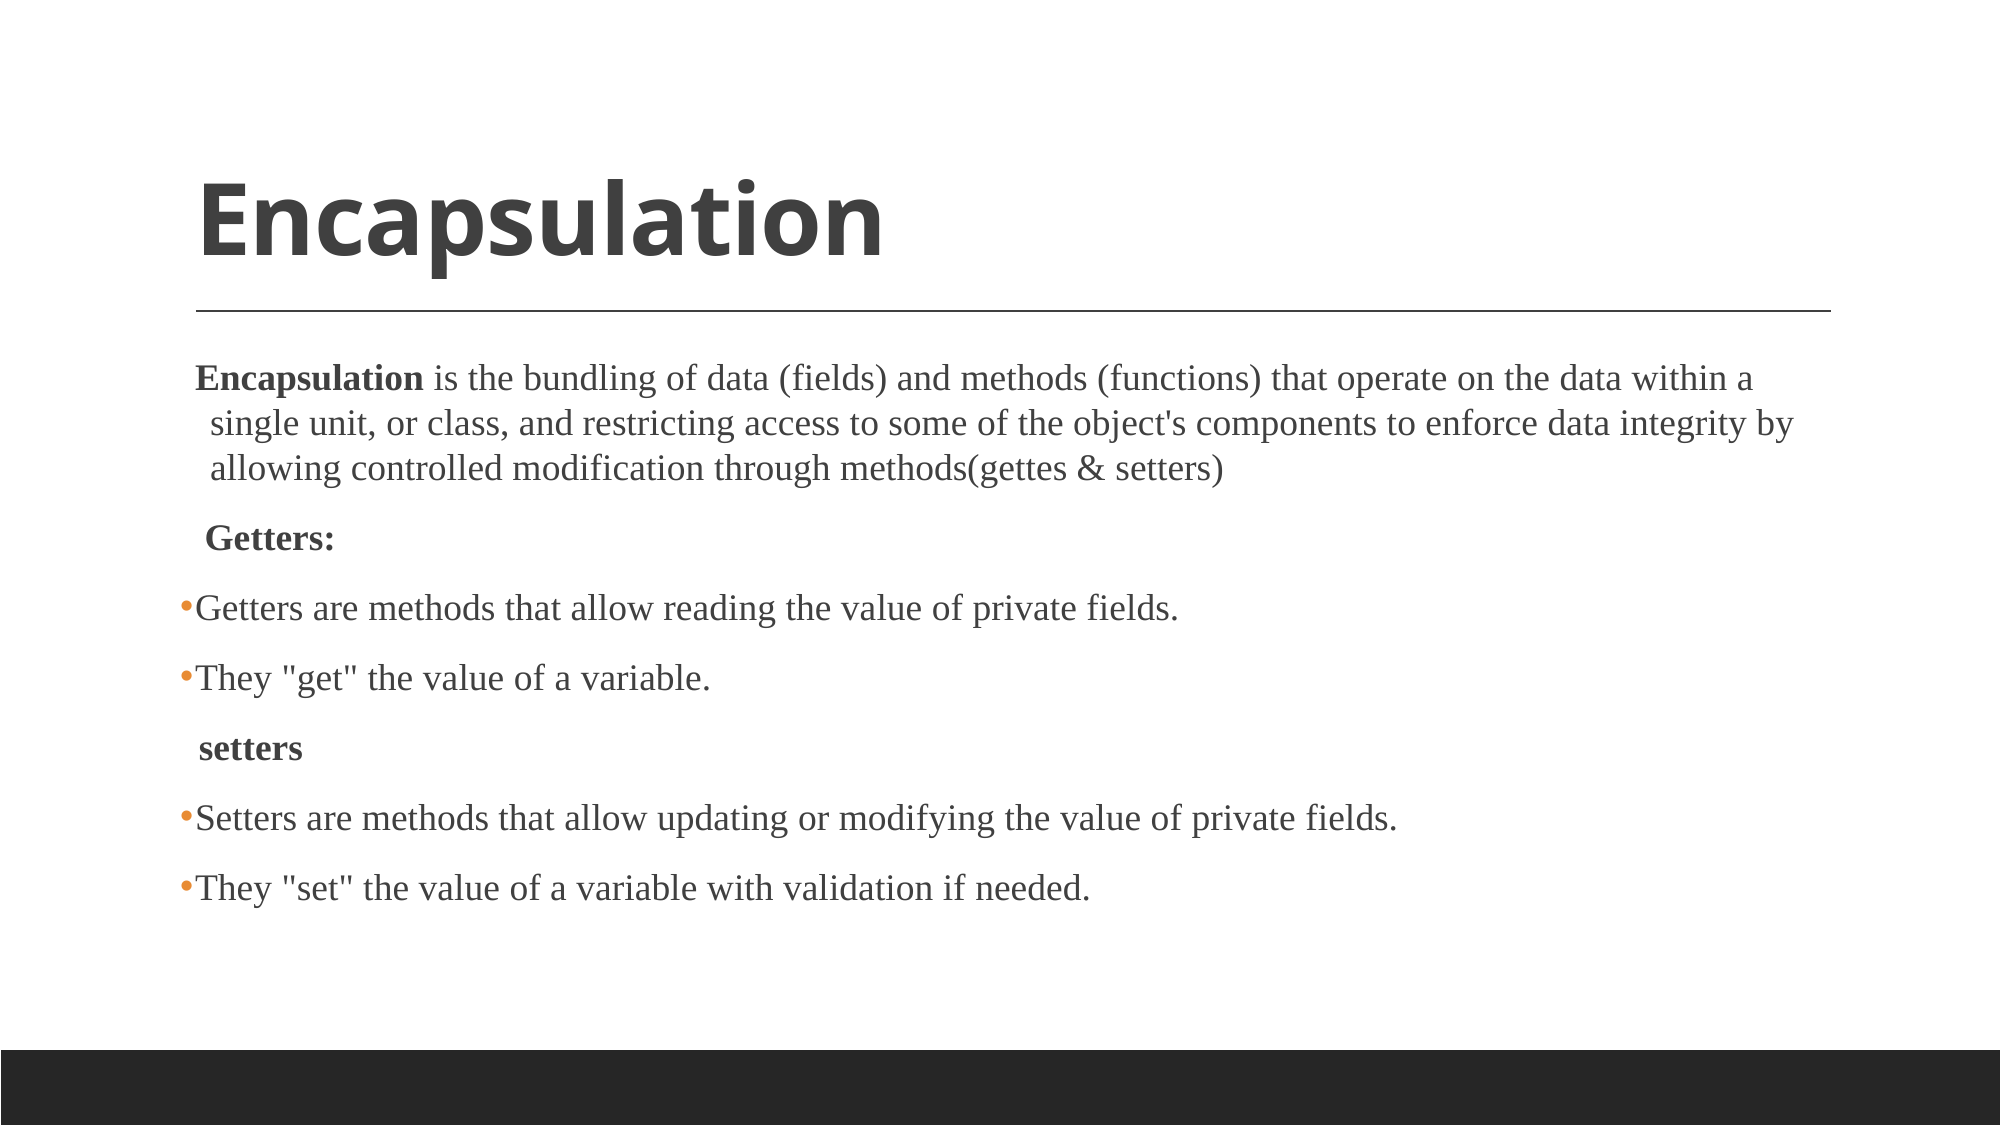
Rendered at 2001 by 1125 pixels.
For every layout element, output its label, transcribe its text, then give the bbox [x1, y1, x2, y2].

title Encapsulation [180, 47, 1831, 286]
list Encapsulation is the bundling of data (fields) and methods (functions) that operate on the data within a single unit, or class, and restricting access to some of the object's components to enforce data integrity by allowing controlled modification through methods(gettes & setters) Getters: Getters are methods that allow reading the value of private fields. They "get" the value of a variable. setters Setters are methods that allow updating or modifying the value of private fields. They "set" the value of a variable with validation if needed. [180, 345, 1831, 963]
